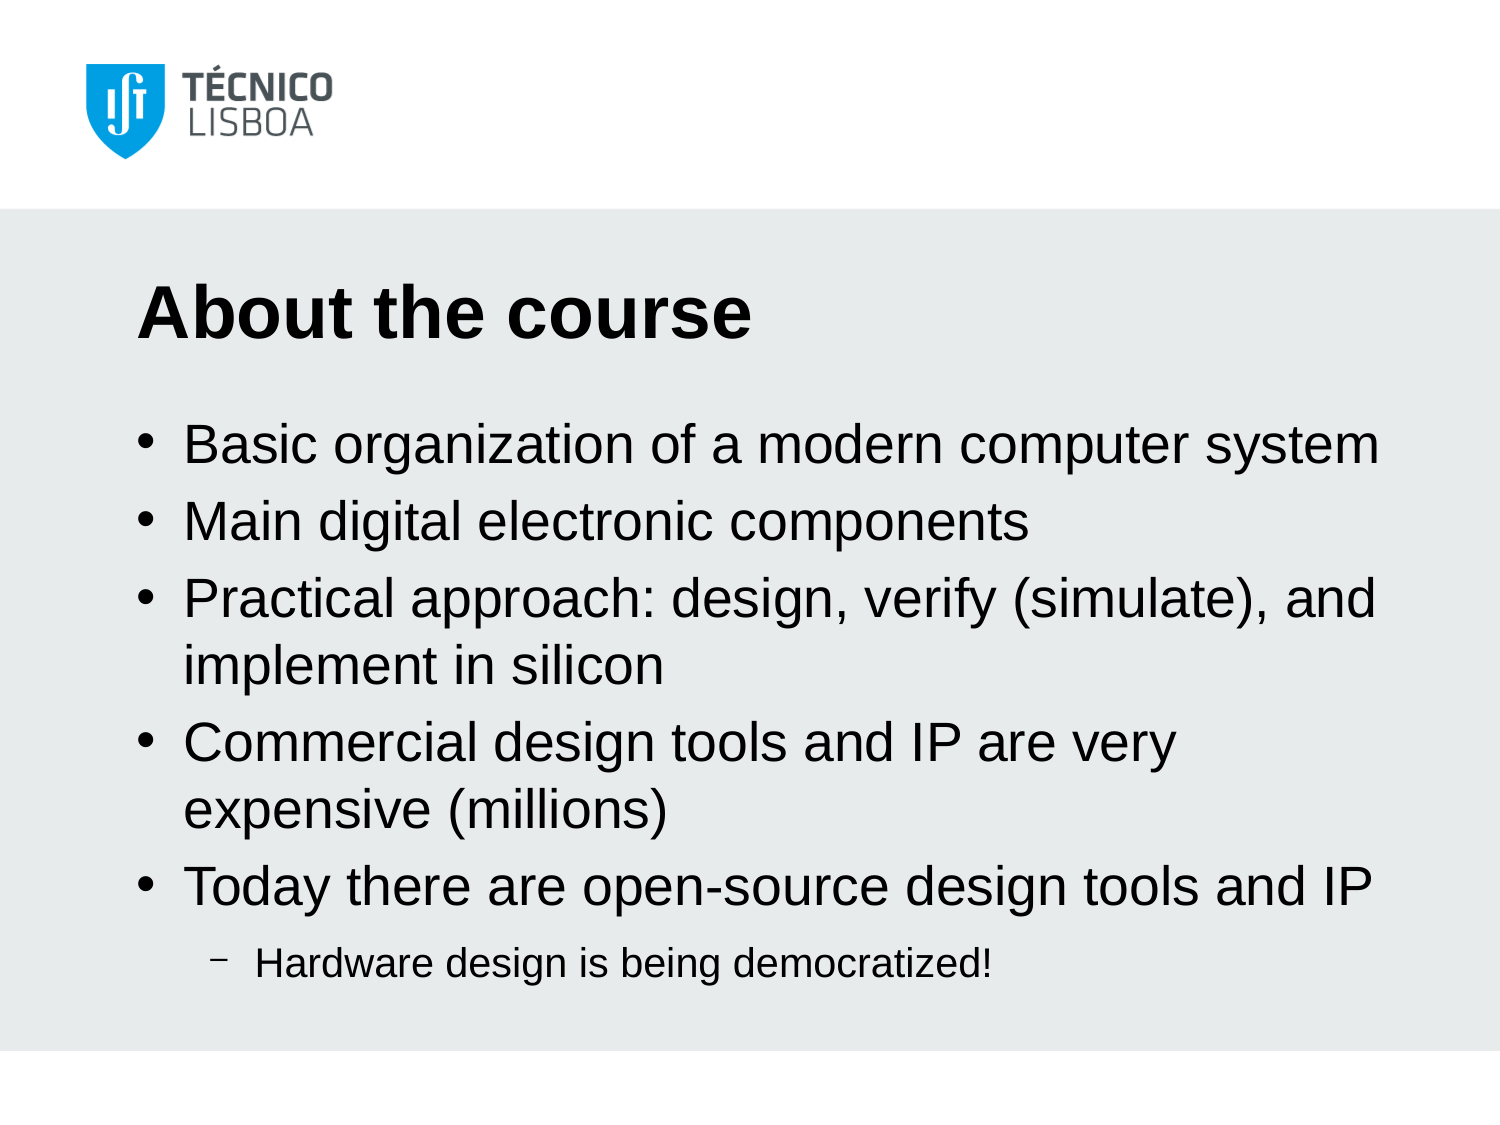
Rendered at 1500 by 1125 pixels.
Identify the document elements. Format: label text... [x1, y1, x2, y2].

list Basic organization of a modern computer system Main digital electronic components Practical approach: design, verify (simulate), and implement in silicon Commercial design tools and IP are very expensive (millions) Today there are open-source design tools and IP Hardware design is being democratized! [121, 400, 1445, 1005]
picture [0, 0, 1500, 1125]
title About the course [121, 237, 1378, 381]
